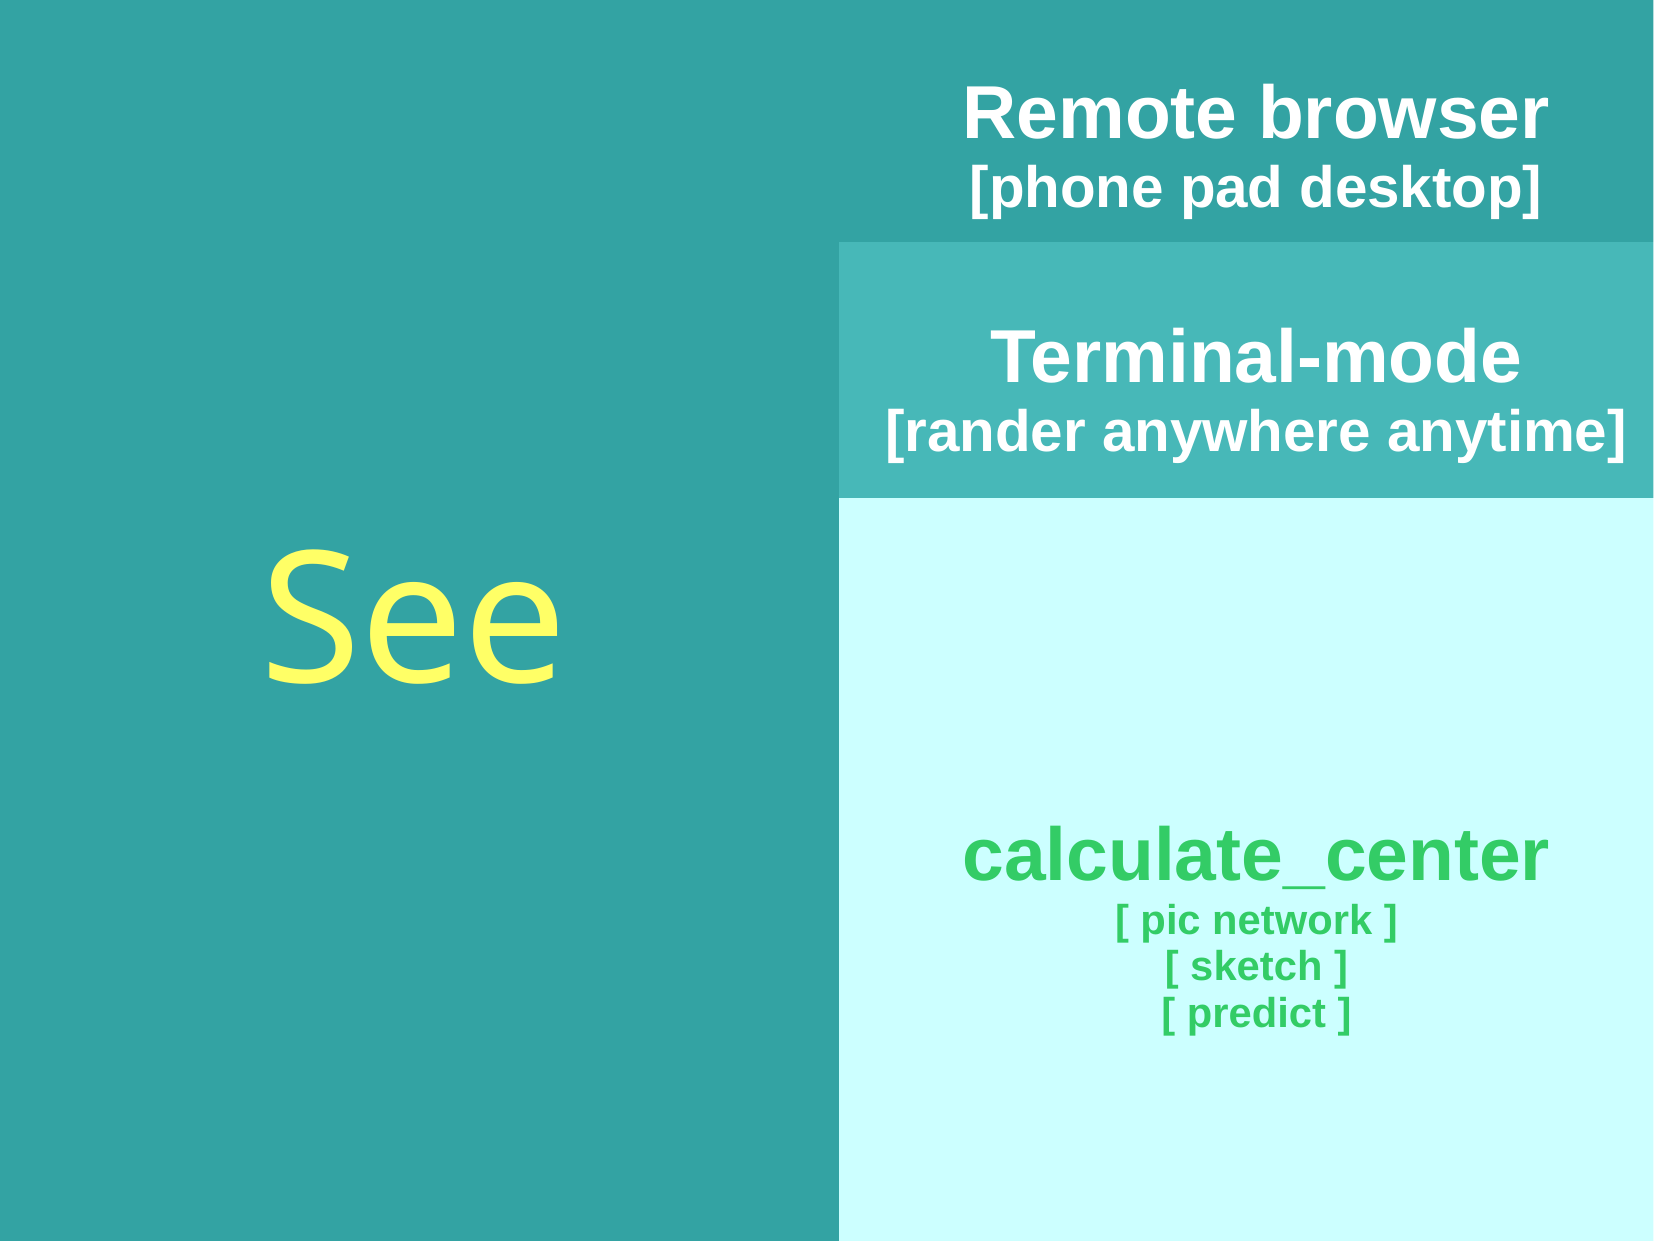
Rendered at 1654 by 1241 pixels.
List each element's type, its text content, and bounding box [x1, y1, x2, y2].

table_header See [0, 0, 839, 1241]
table_header Remote browser [phone pad desktop] [839, 0, 1654, 242]
table_cell calculate_center [ pic network ] [ sketch ] [ predict ] [839, 498, 1654, 1241]
table_cell Terminal-mode [rander anywhere anytime] [839, 242, 1654, 498]
